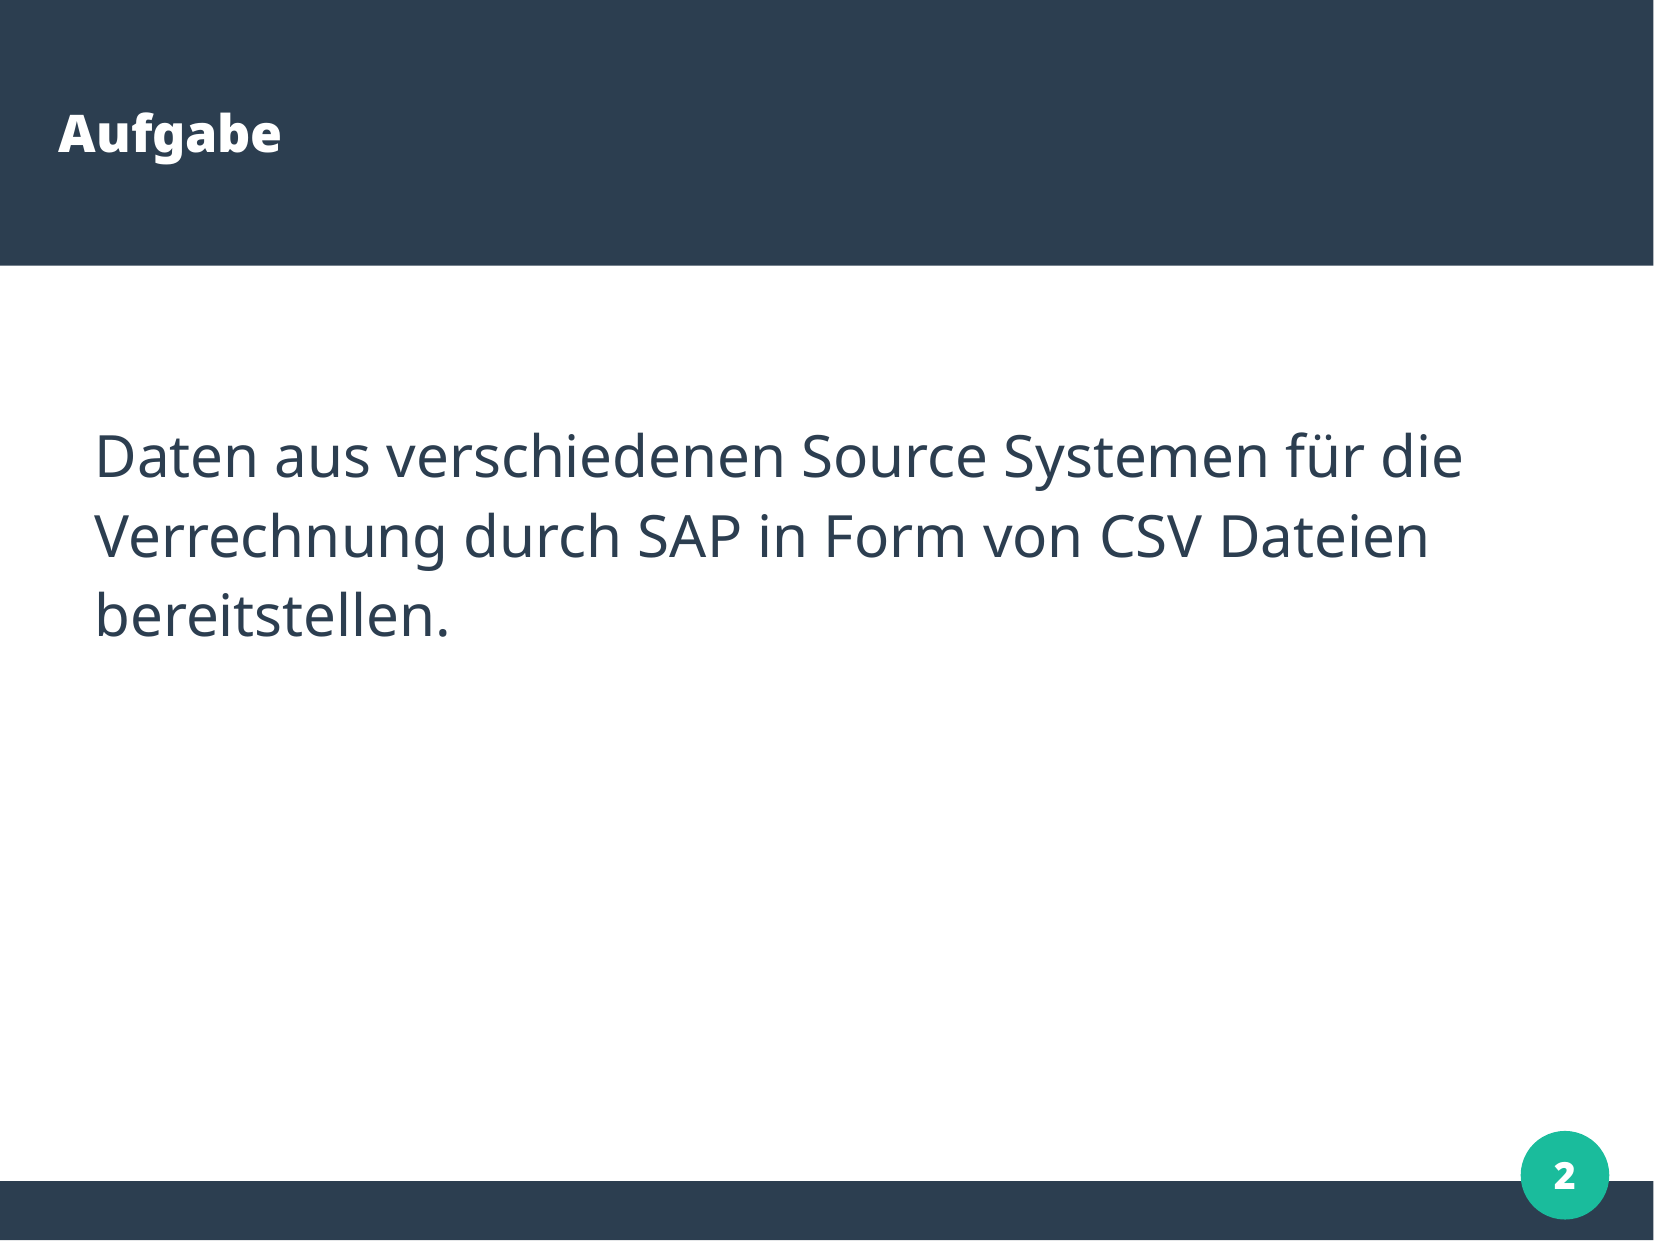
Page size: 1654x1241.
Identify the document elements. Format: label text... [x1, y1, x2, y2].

title Aufgabe [59, 59, 1595, 207]
subtitle Daten aus verschiedenen Source Systemen für die Verrechnung durch SAP in Form von CSV Dateien bereitstellen. [59, 324, 1565, 1093]
